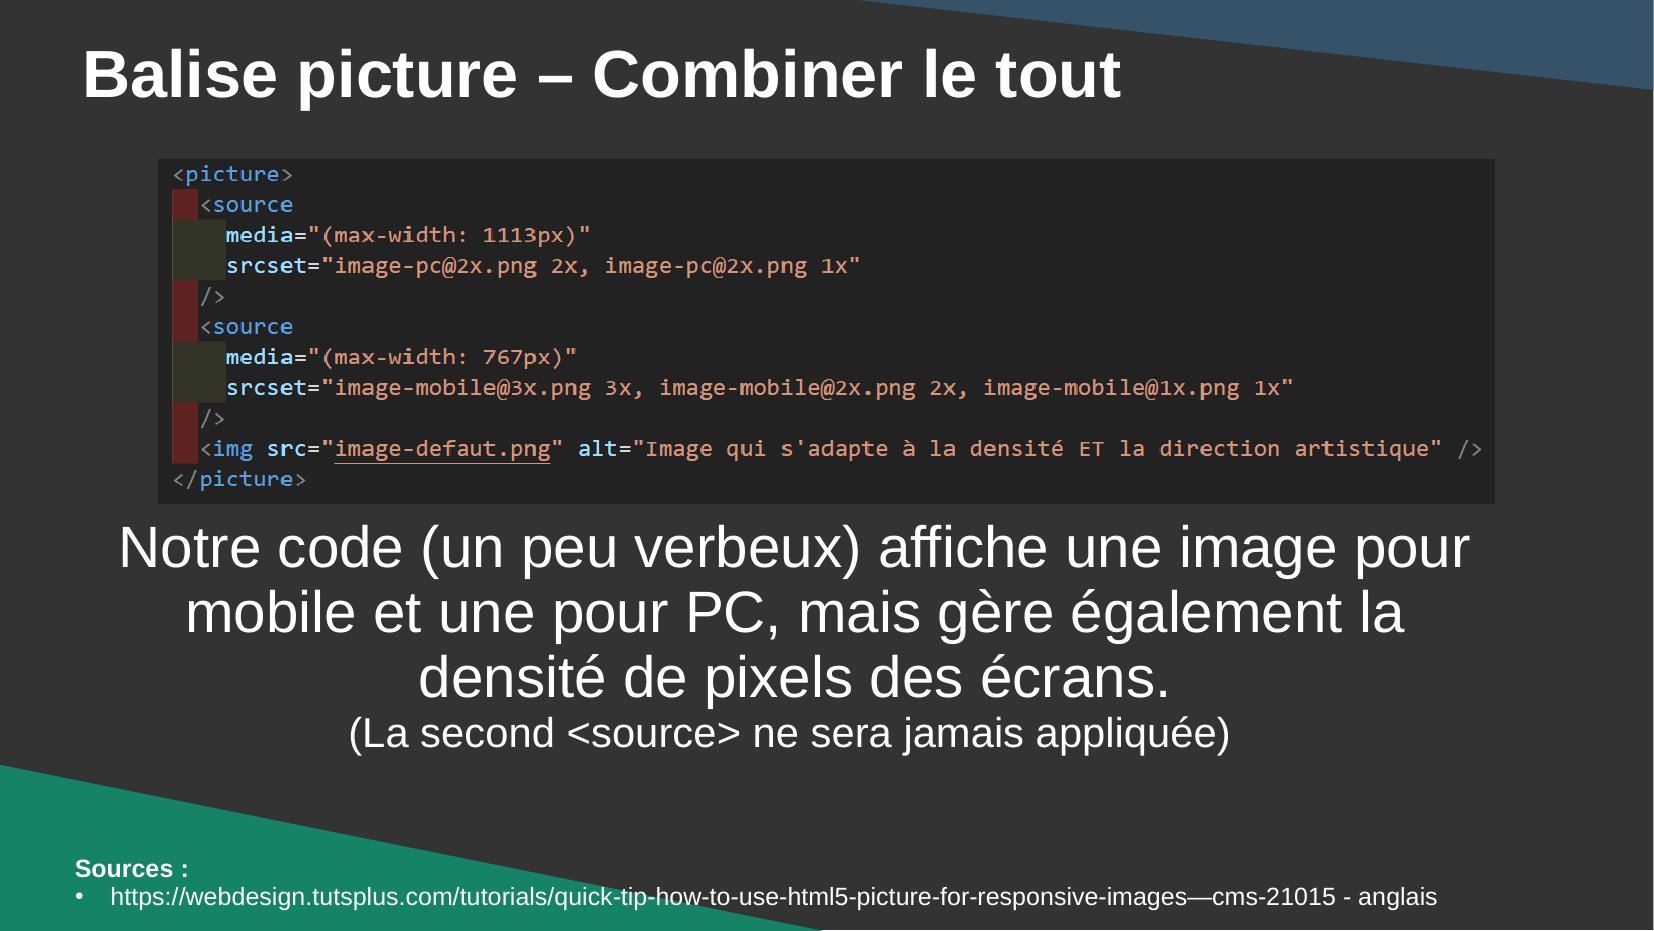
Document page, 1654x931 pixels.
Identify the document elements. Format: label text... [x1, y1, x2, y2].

text_box [0, 764, 408, 931]
text_box [857, 0, 1654, 90]
text_box Notre code (un peu verbeux) affiche une image pour mobile et une pour PC, mais gère également la densité de pixels des écrans. (La second <source> ne sera jamais appliquée) [78, 506, 1513, 764]
text_box Sources : https://webdesign.tutsplus.com/tutorials/quick-tip-how-to-use-html5-picture-for-responsive-images—cms-21015 - anglais [60, 847, 1546, 931]
title Balise picture – Combiner le tout [82, 37, 1571, 122]
picture [158, 159, 1495, 504]
